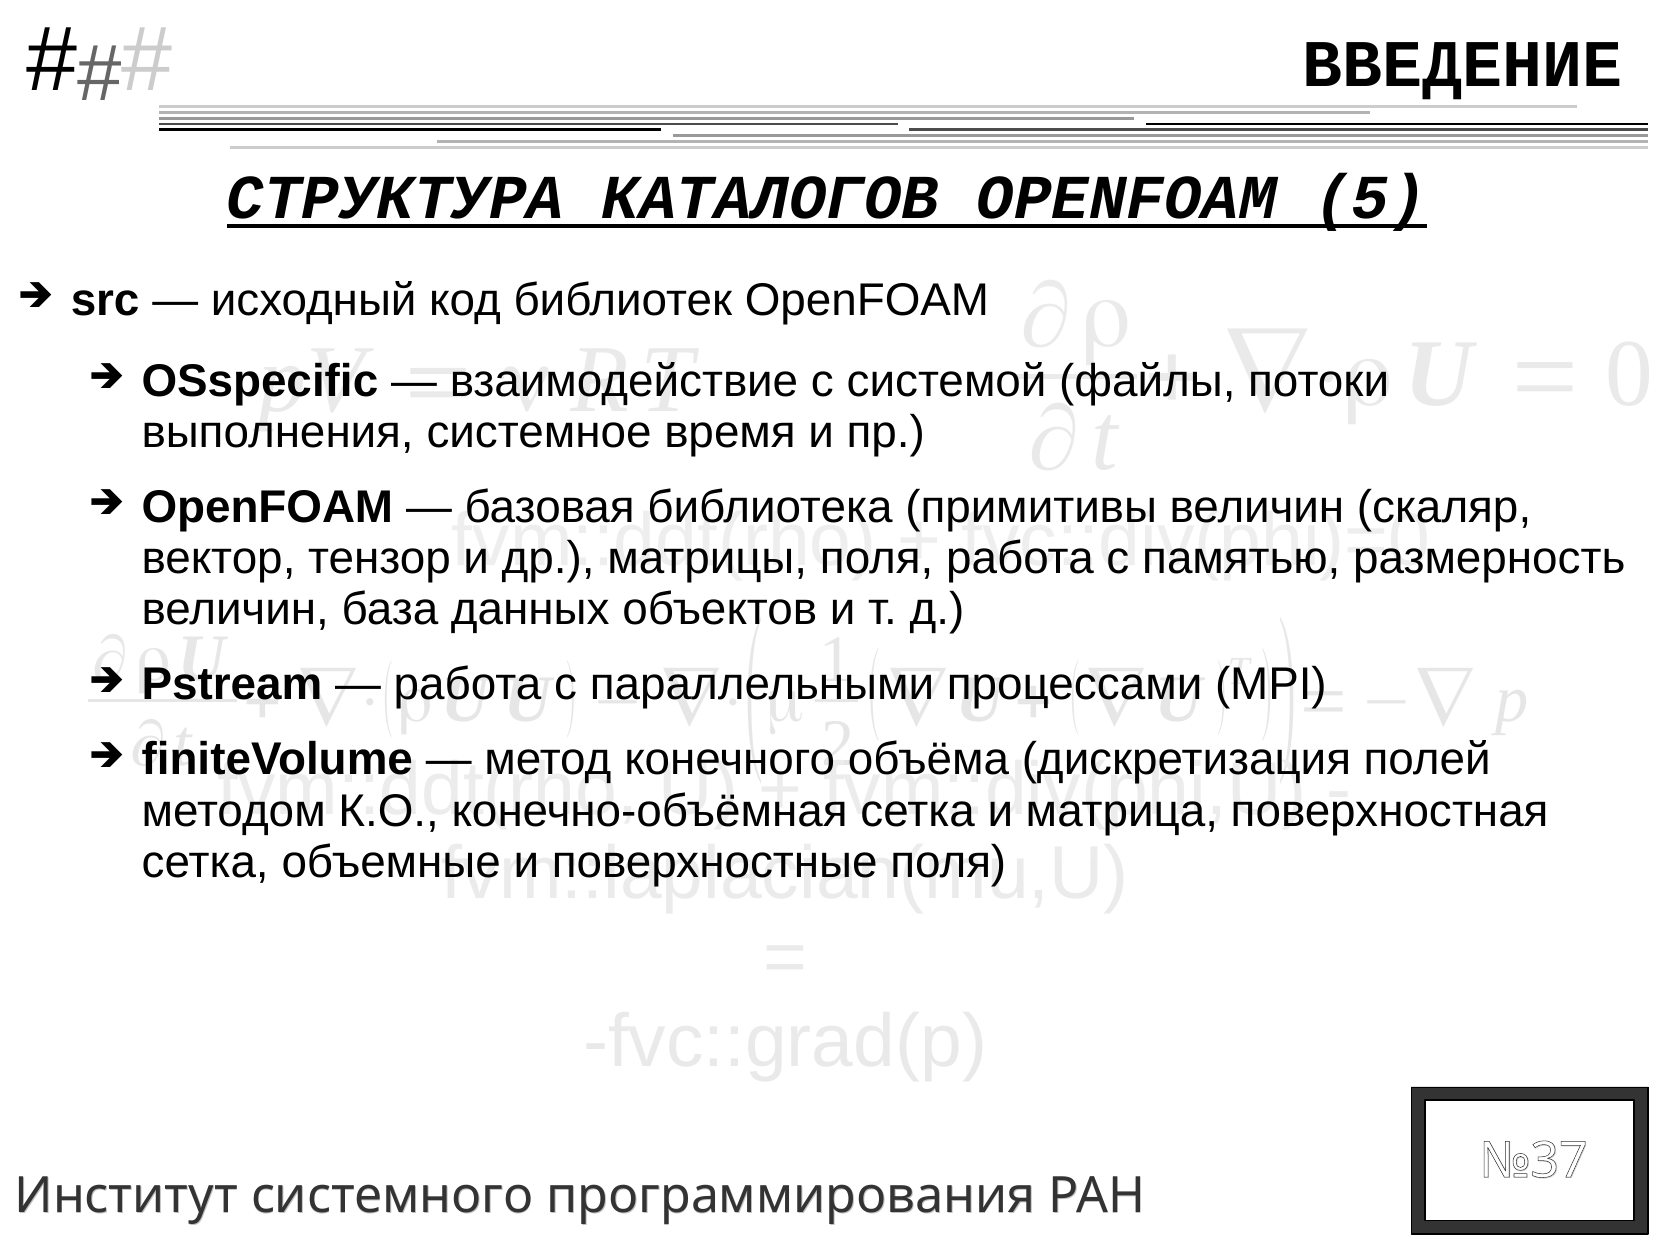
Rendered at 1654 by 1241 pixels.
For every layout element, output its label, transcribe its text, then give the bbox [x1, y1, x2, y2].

list src — исходный код библиотек OpenFOAM OSspecific — взаимодействие с системой (файлы, потоки выполнения, системное время и пр.) OpenFOAM — базовая библиотека (примитивы величин (скаляр, вектор, тензор и др.), матрицы, поля, работа с памятью, размерность величин, база данных объектов и т. д.) Pstream — работа с параллельными процессами (MPI) finiteVolume — метод конечного объёма (дискретизация полей методом К.О., конечно-объёмная сетка и матрица, поверхностная сетка, объемные и поверхностные поля) [0, 274, 1654, 1093]
title СТРУКТУРА КАТАЛОГОВ OPENFOAM (5) [0, 147, 1654, 257]
